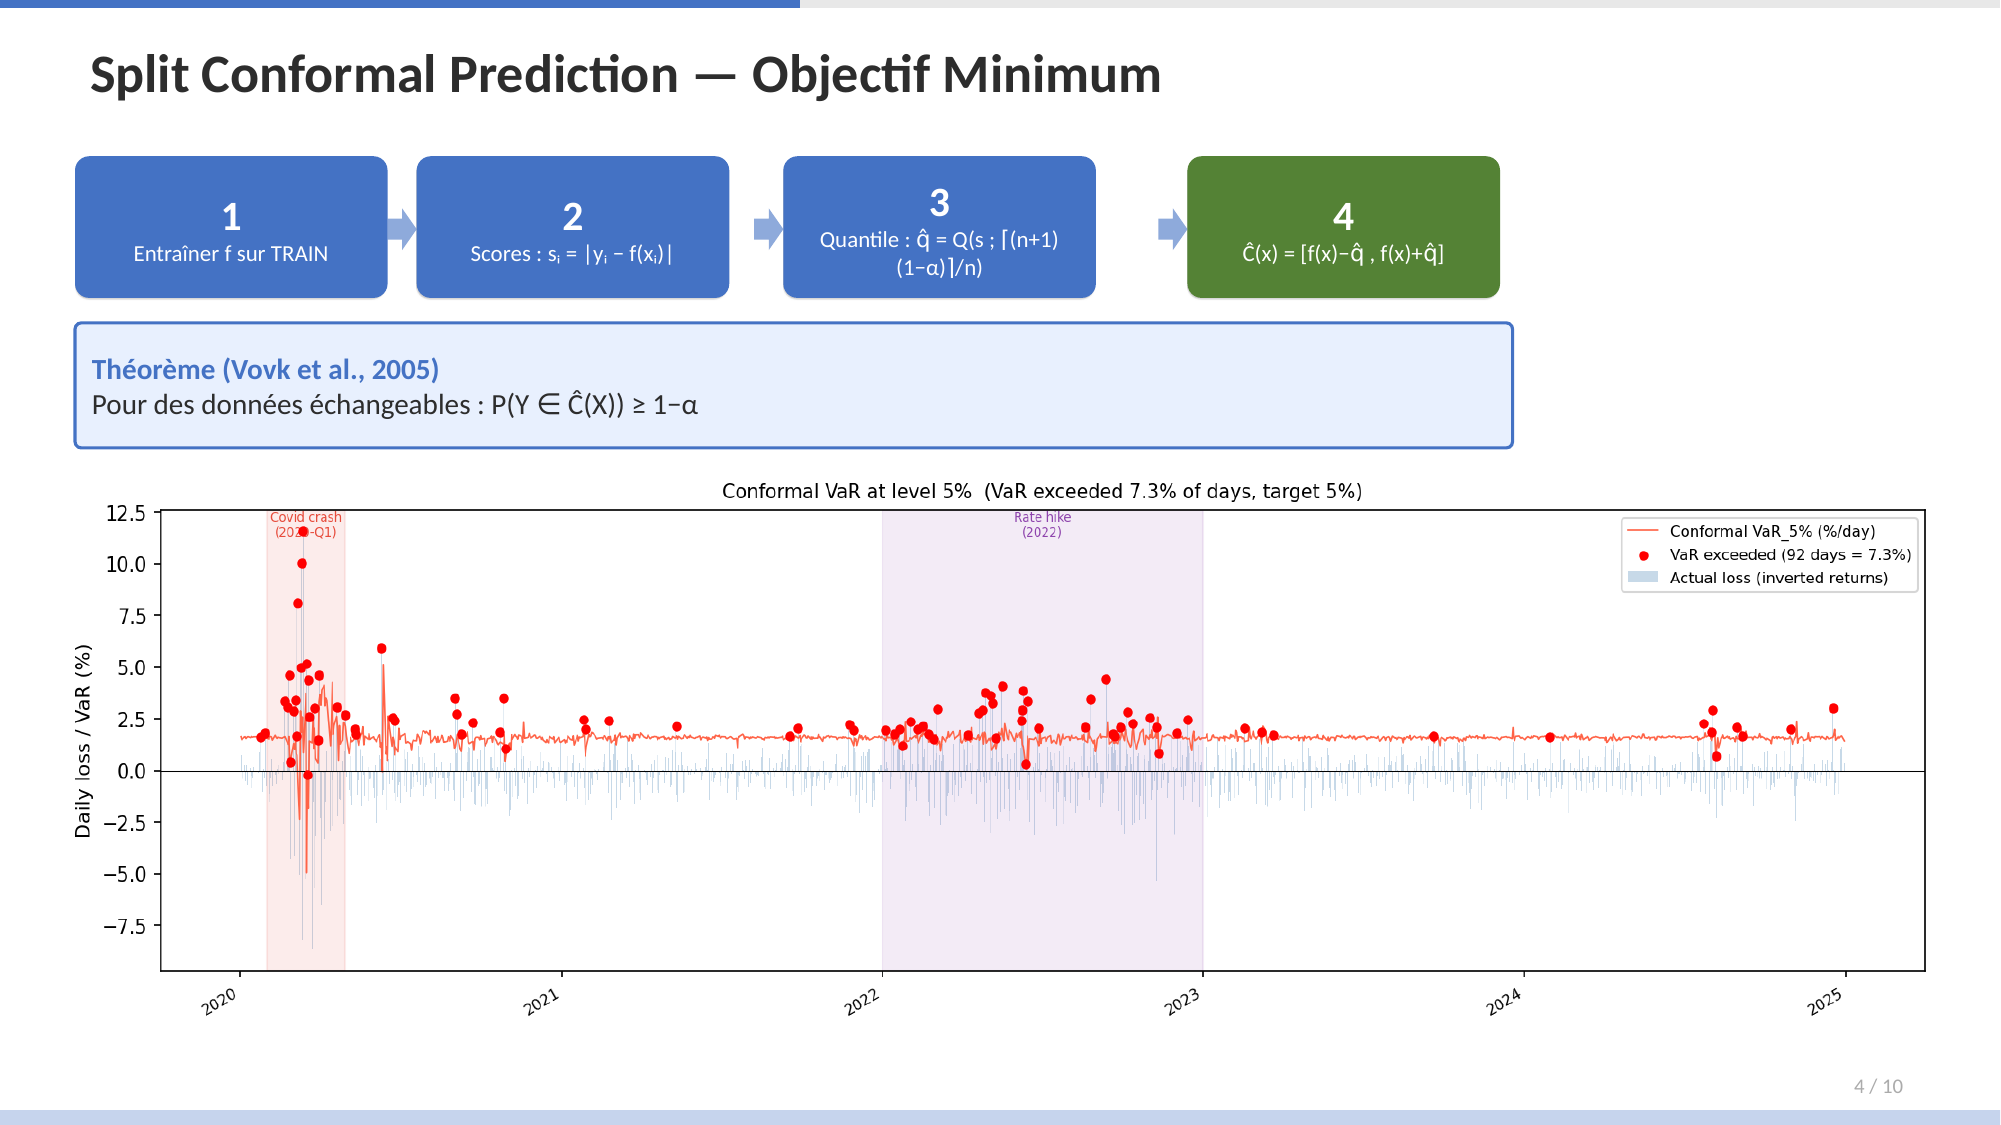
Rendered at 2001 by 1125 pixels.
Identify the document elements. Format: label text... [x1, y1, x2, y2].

text_box [387, 208, 417, 251]
text_box 4 Ĉ(x) = [f(x)−q̂ , f(x)+q̂] [1187, 156, 1501, 298]
text_box 2 Scores : sᵢ = |yᵢ − f(xᵢ)| [416, 156, 730, 298]
text_box 1 Entraîner f sur TRAIN [75, 156, 388, 298]
text_box [0, 0, 2000, 8]
text_box [754, 208, 784, 251]
text_box Split Conformal Prediction — Objectif Minimum [75, 31, 1930, 126]
picture [62, 468, 1938, 1032]
text_box 3 Quantile : q̂ = Q(s ; ⌈(n+1)(1−α)⌉/n) [783, 156, 1096, 298]
text_box [1158, 208, 1188, 251]
text_box Théorème (Vovk et al., 2005) Pour des données échangeables : P(Y ∈ Ĉ(X)) ≥ 1−α [75, 322, 1513, 448]
text_box 4 / 10 [1854, 1046, 1937, 1098]
